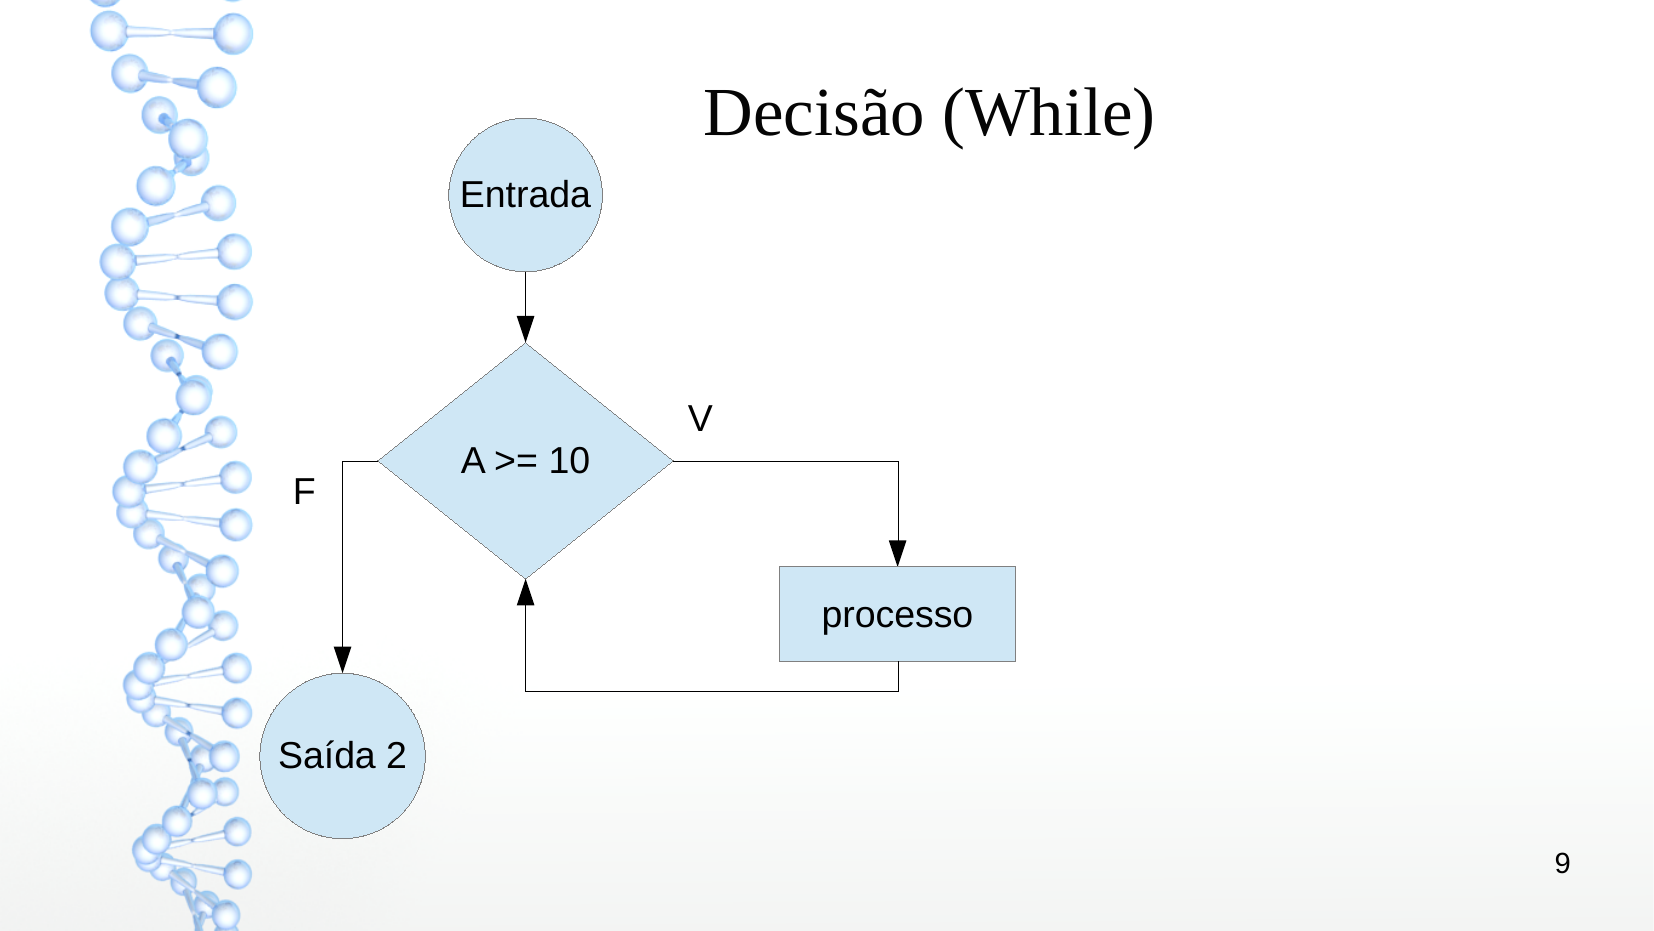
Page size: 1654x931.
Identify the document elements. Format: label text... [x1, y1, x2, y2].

text_box processo [779, 566, 1016, 662]
text_box V [673, 389, 746, 447]
picture [0, 0, 1654, 931]
text_box Entrada [448, 118, 603, 272]
text_box Saída 2 [259, 673, 426, 839]
text_box F [278, 462, 331, 520]
text_box A >= 10 [377, 342, 674, 579]
title Decisão (While) [265, 35, 1595, 189]
